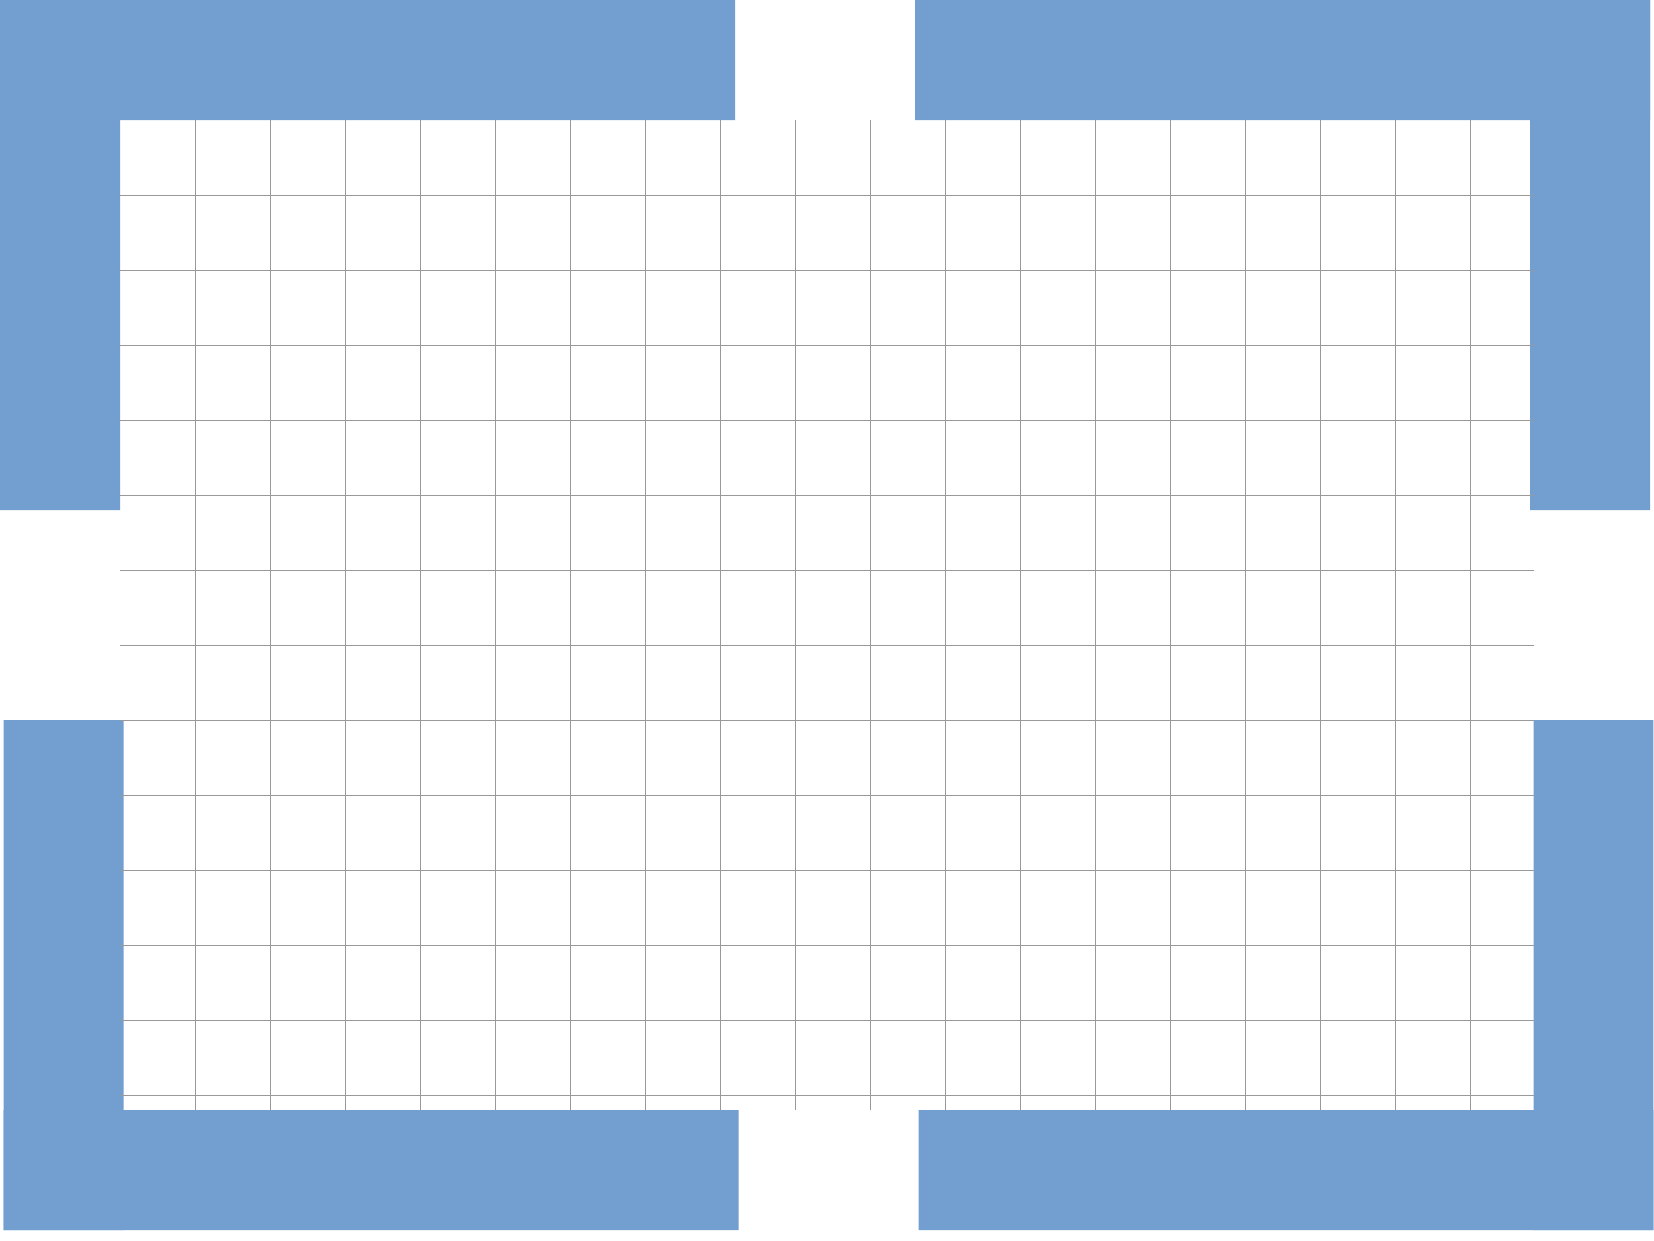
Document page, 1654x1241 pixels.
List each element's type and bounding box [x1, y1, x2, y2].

text_box [0, 0, 1654, 1231]
